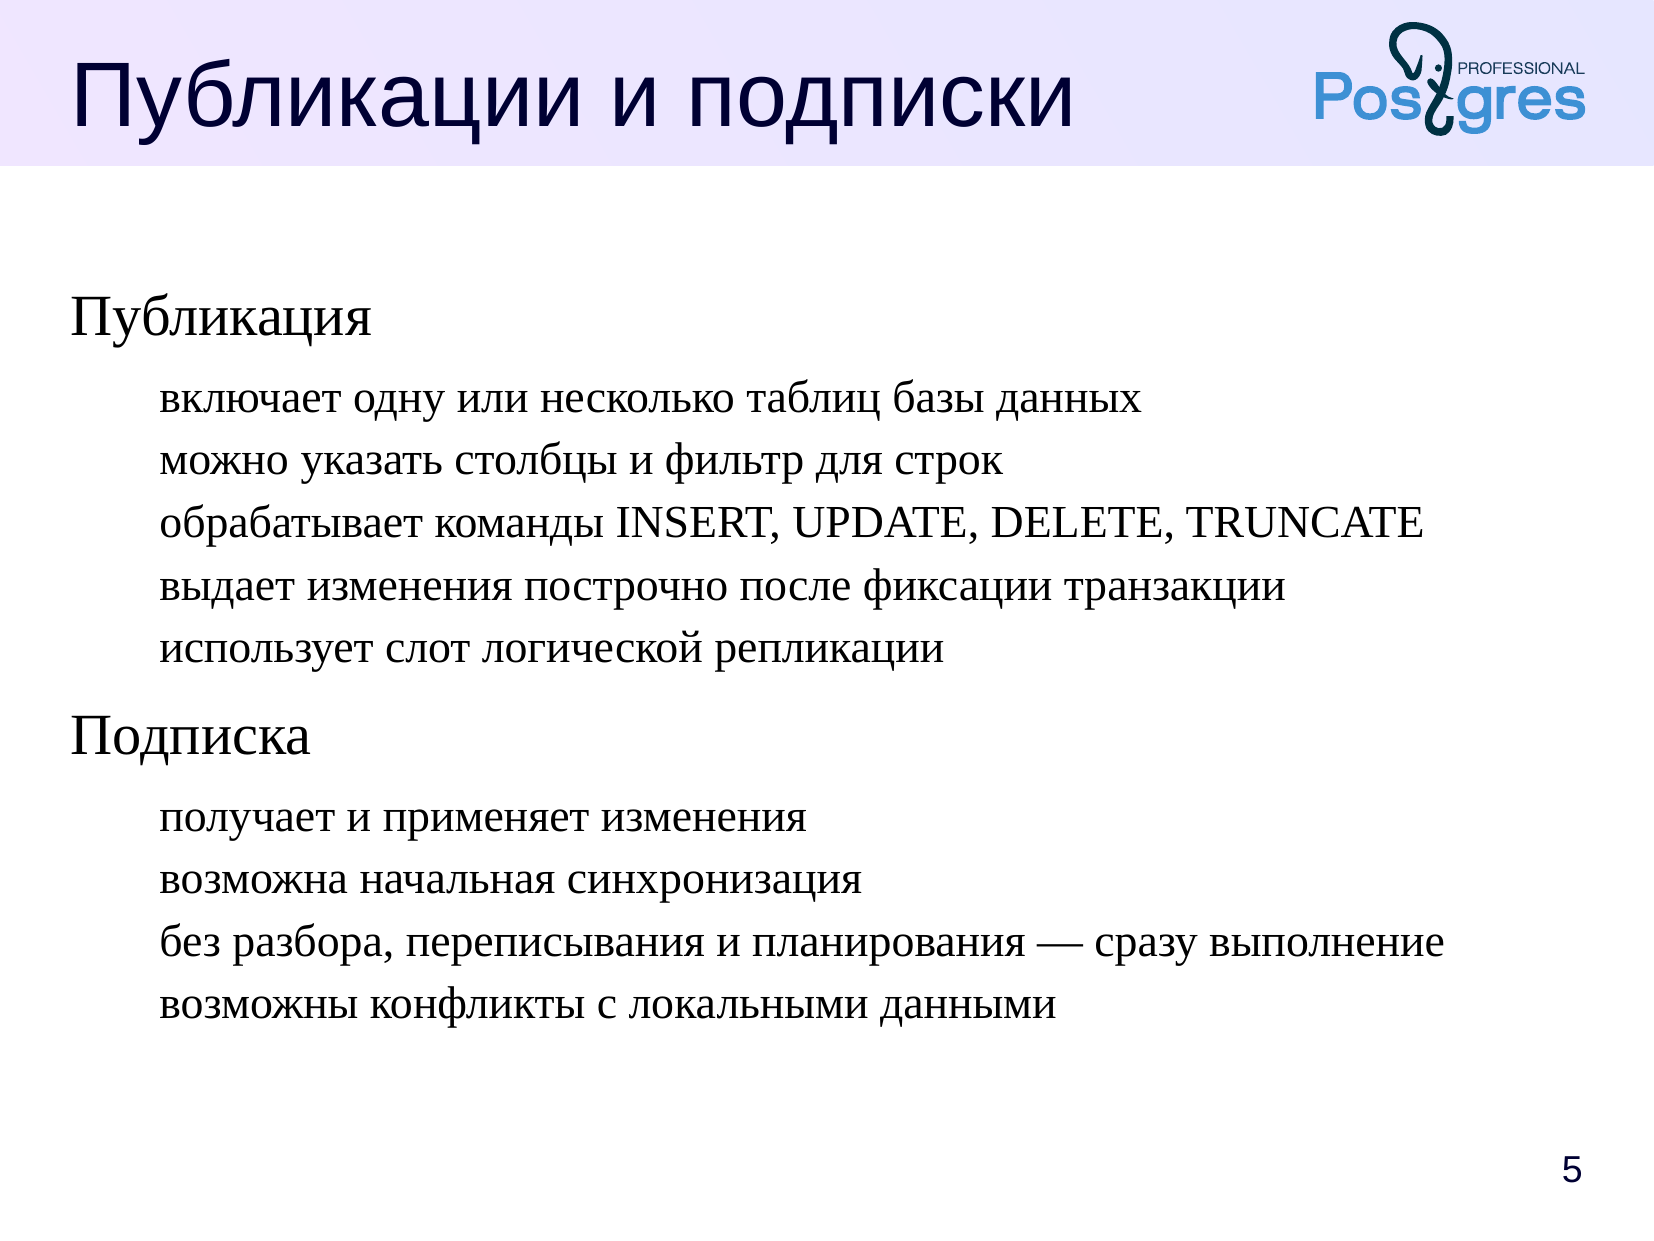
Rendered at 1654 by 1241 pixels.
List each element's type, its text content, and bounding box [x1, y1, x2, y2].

list Публикация включает одну или несколько таблиц базы данных можно указать столбцы и фильтр для строк обрабатывает команды INSERT, UPDATE, DELETE, TRUNCATE выдает изменения построчно после фиксации транзакции использует слот логической репликации Подписка получает и применяет изменения возможна начальная синхронизация без разбора, переписывания и планирования — сразу выполнение возможны конфликты с локальными данными [70, 283, 1583, 1134]
title Публикации и подписки [70, 43, 1276, 166]
